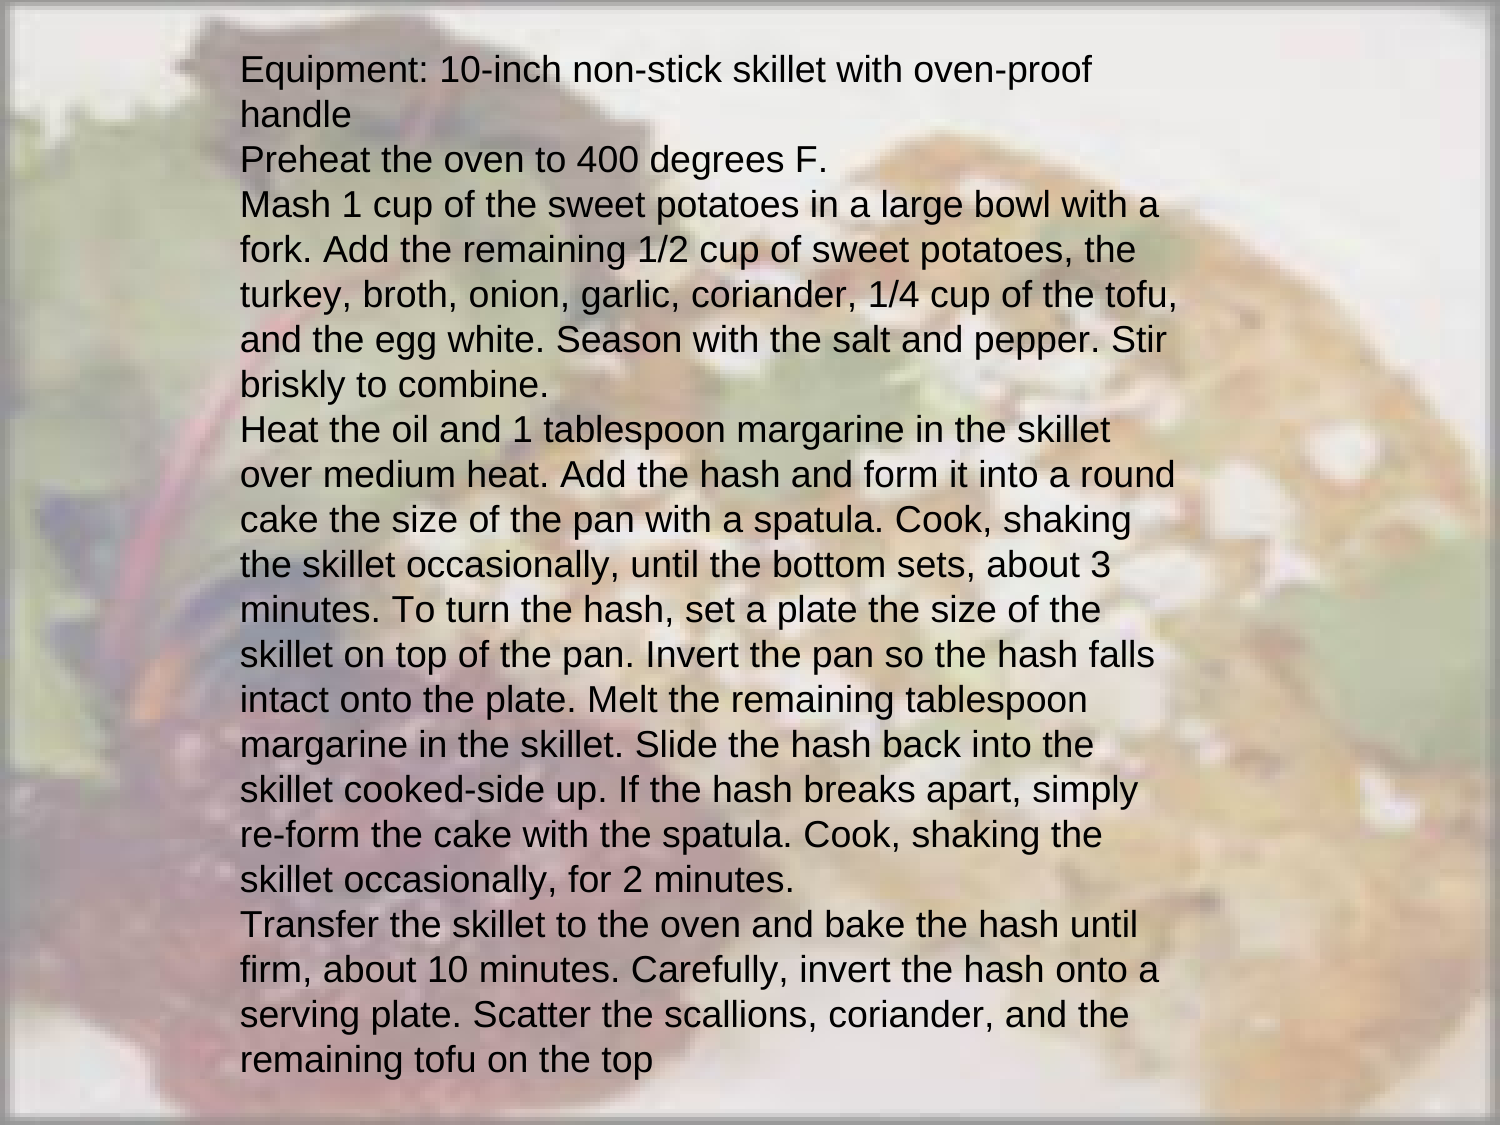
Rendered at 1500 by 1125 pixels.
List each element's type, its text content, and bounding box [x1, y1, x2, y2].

text_box Equipment: 10-inch non-stick skillet with oven-proof handle Preheat the oven to 400 degrees F. Mash 1 cup of the sweet potatoes in a large bowl with a fork. Add the remaining 1/2 cup of sweet potatoes, the turkey, broth, onion, garlic, coriander, 1/4 cup of the tofu, and the egg white. Season with the salt and pepper. Stir briskly to combine. Heat the oil and 1 tablespoon margarine in the skillet over medium heat. Add the hash and form it into a round cake the size of the pan with a spatula. Cook, shaking the skillet occasionally, until the bottom sets, about 3 minutes. To turn the hash, set a plate the size of the skillet on top of the pan. Invert the pan so the hash falls intact onto the plate. Melt the remaining tablespoon margarine in the skillet. Slide the hash back into the skillet cooked-side up. If the hash breaks apart, simply re-form the cake with the spatula. Cook, shaking the skillet occasionally, for 2 minutes. Transfer the skillet to the oven and bake the hash until firm, about 10 minutes. Carefully, invert the hash onto a serving plate. Scatter the scallions, coriander, and the remaining tofu on the top [225, 37, 1201, 1088]
picture [0, 0, 1500, 1125]
